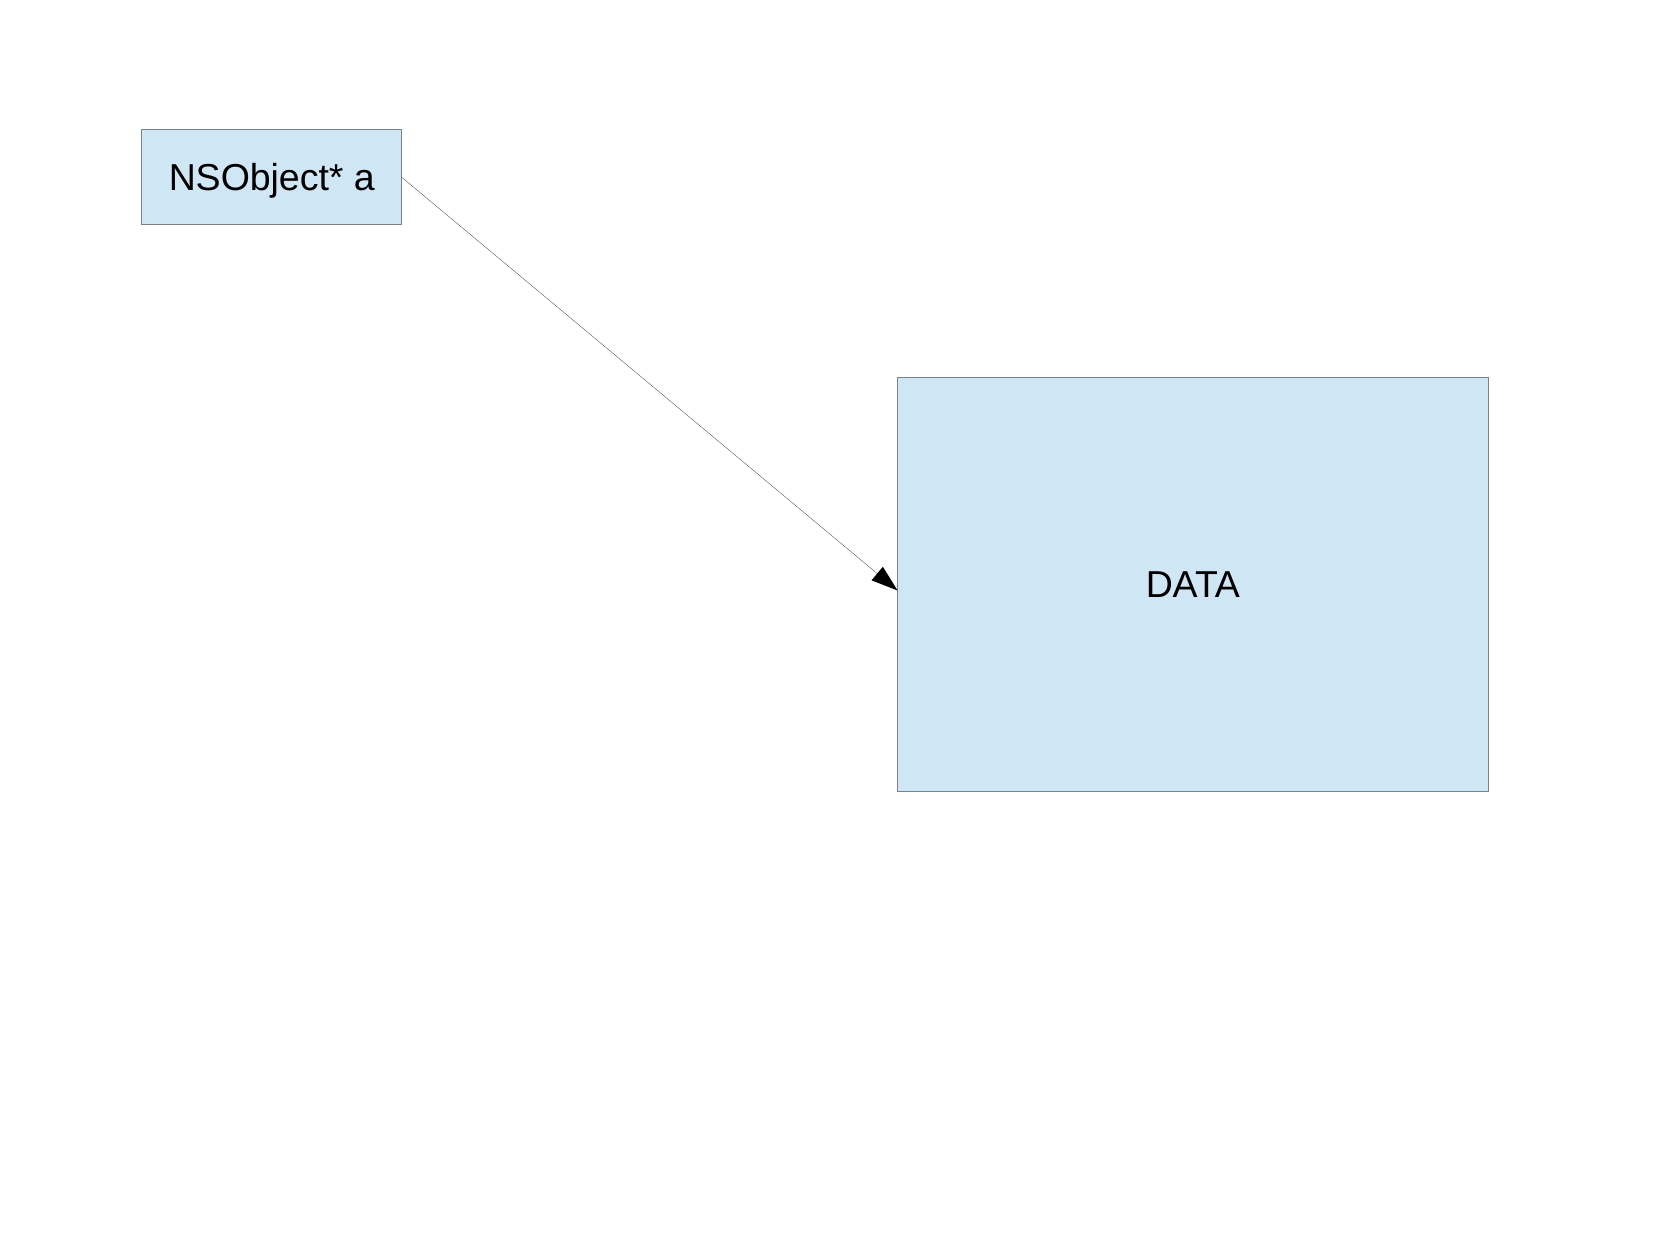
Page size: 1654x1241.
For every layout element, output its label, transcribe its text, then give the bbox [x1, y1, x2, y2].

text_box NSObject* a [141, 129, 402, 225]
text_box DATA [897, 377, 1489, 792]
